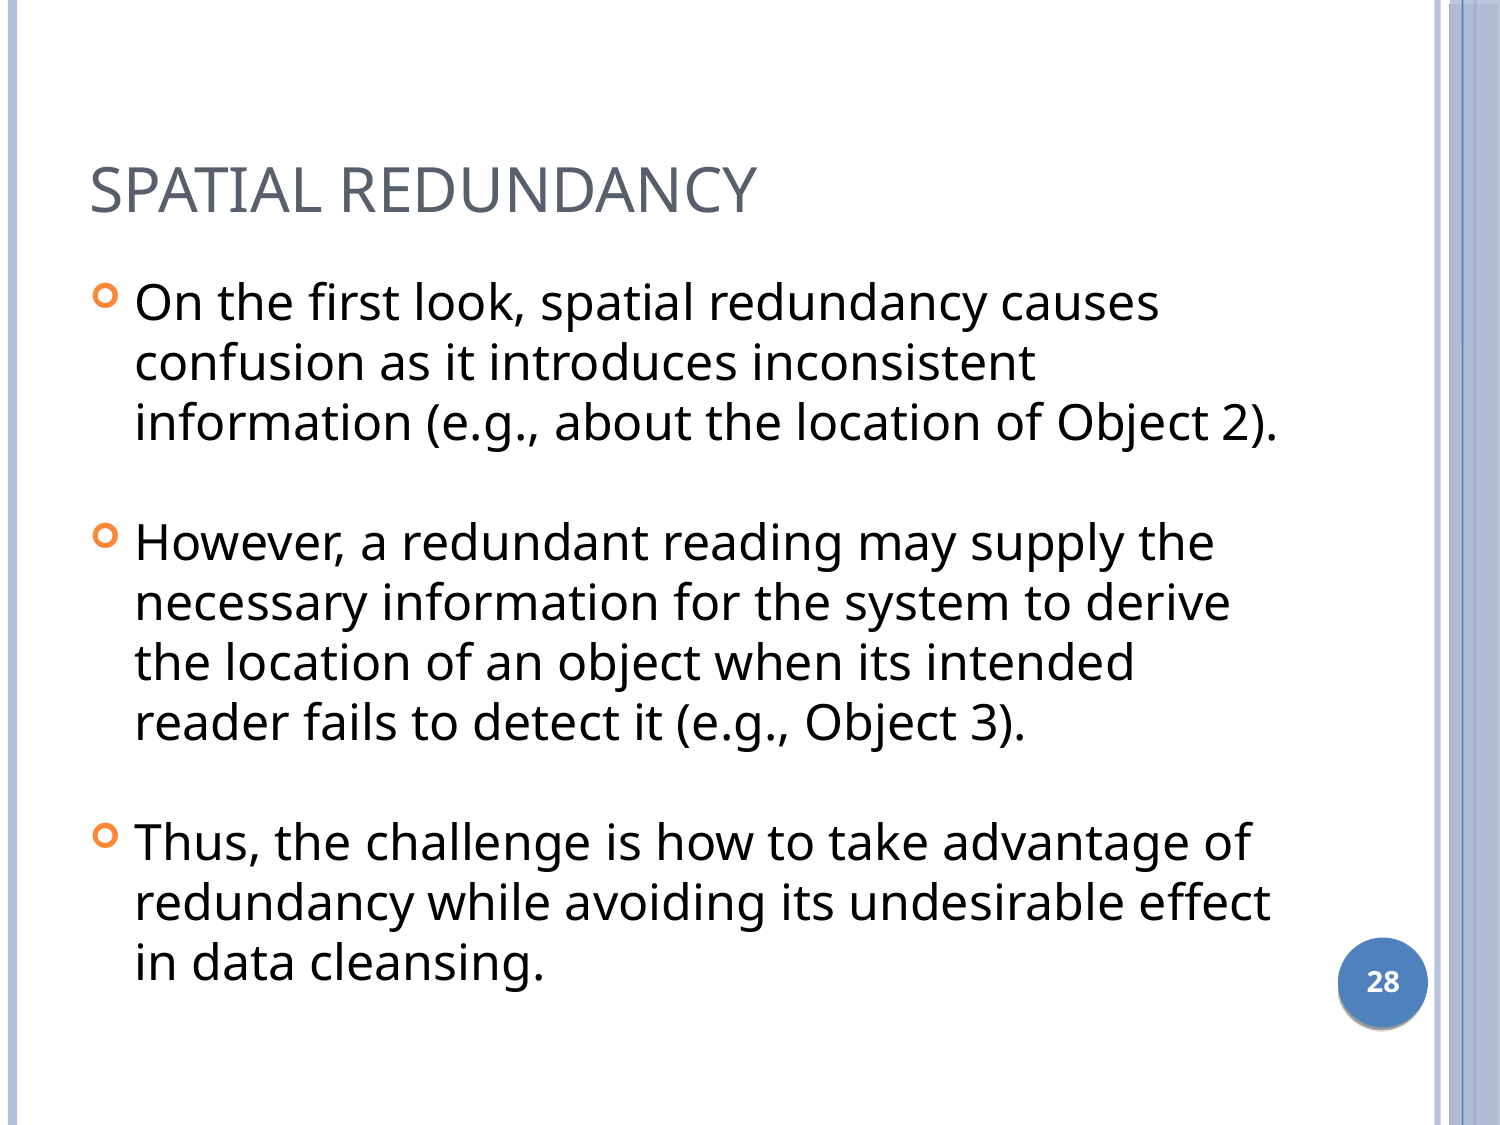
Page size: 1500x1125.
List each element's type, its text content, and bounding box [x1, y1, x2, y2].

text_box Spatial Redundancy [74, 45, 1300, 233]
text_box <number> [1333, 940, 1434, 1027]
text_box On the first look, spatial redundancy causes confusion as it introduces inconsistent information (e.g., about the location of Object 2). However, a redundant reading may supply the necessary information for the system to derive the location of an object when its intended reader fails to detect it (e.g., Object 3). Thus, the challenge is how to take advantage of redundancy while avoiding its undesirable effect in data cleansing. [74, 262, 1300, 1062]
